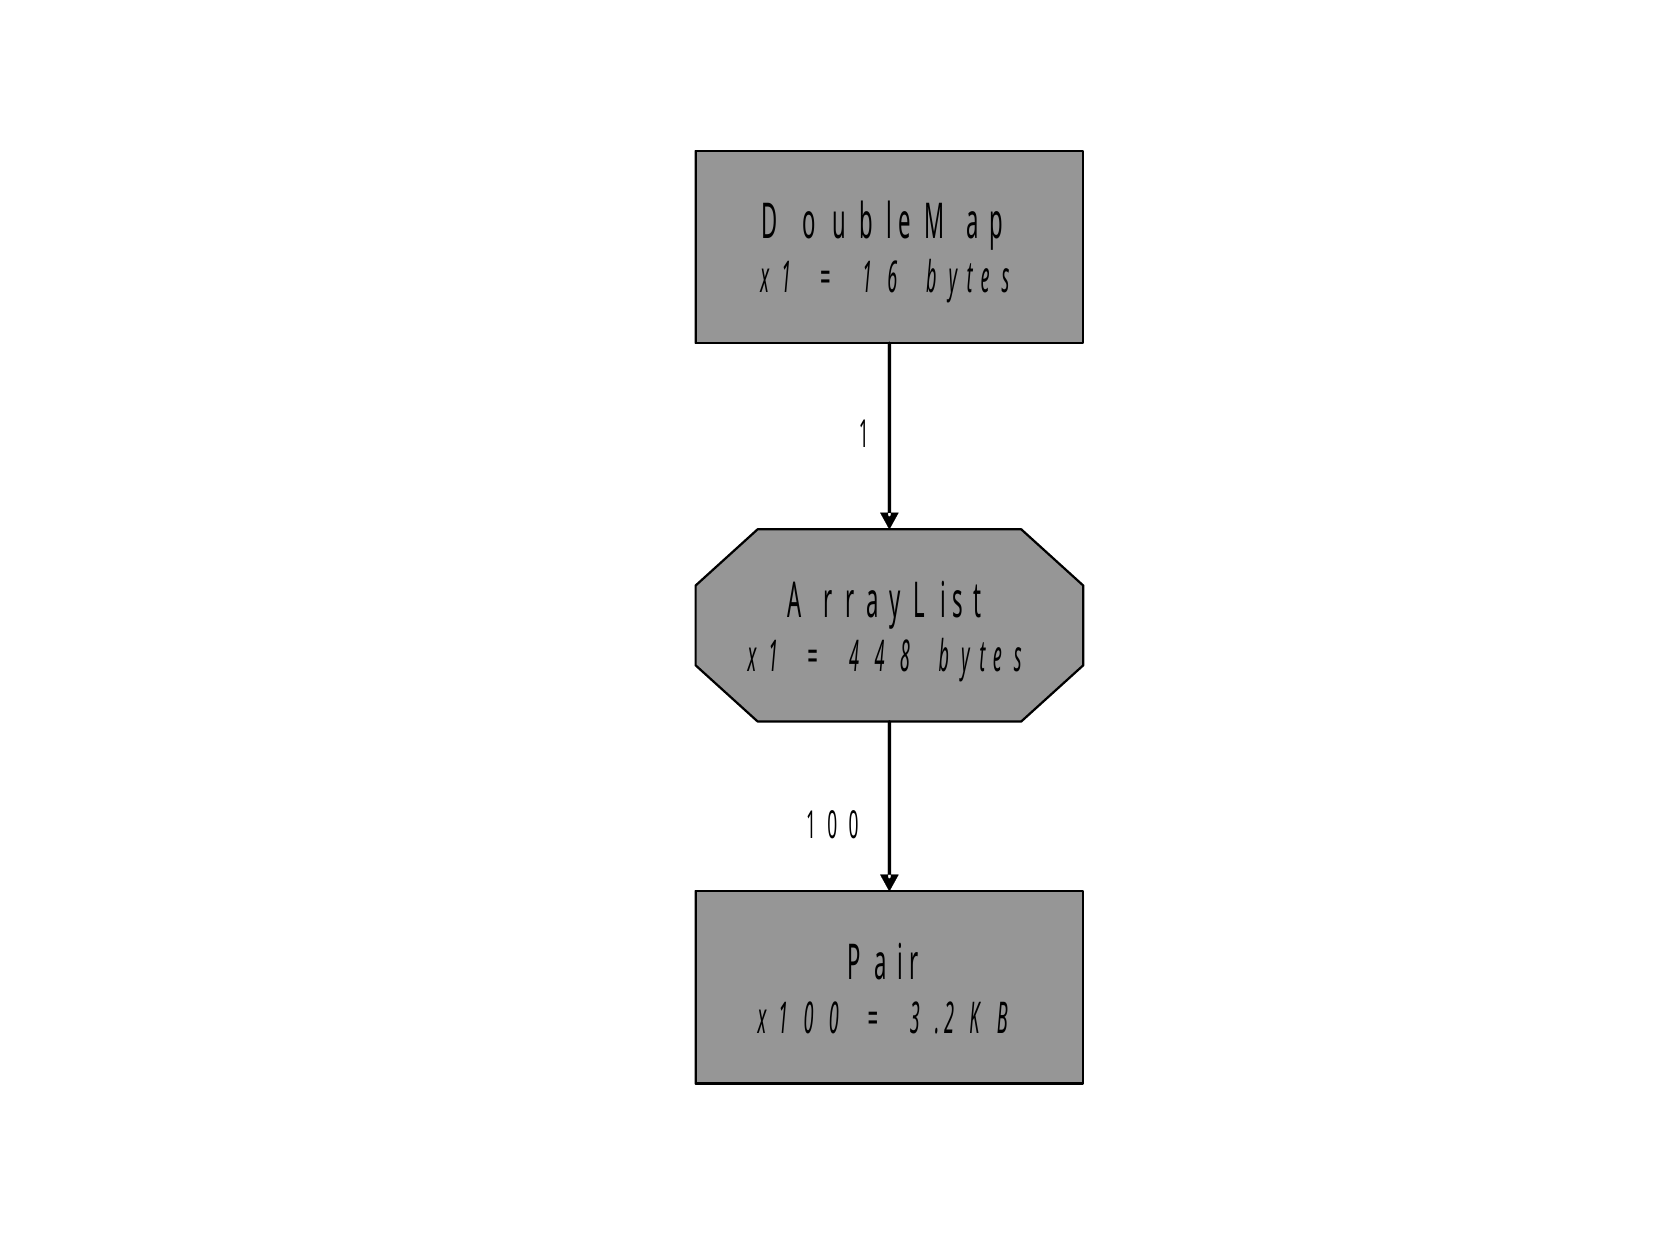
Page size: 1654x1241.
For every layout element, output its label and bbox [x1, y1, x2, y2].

picture [694, 150, 1088, 1088]
